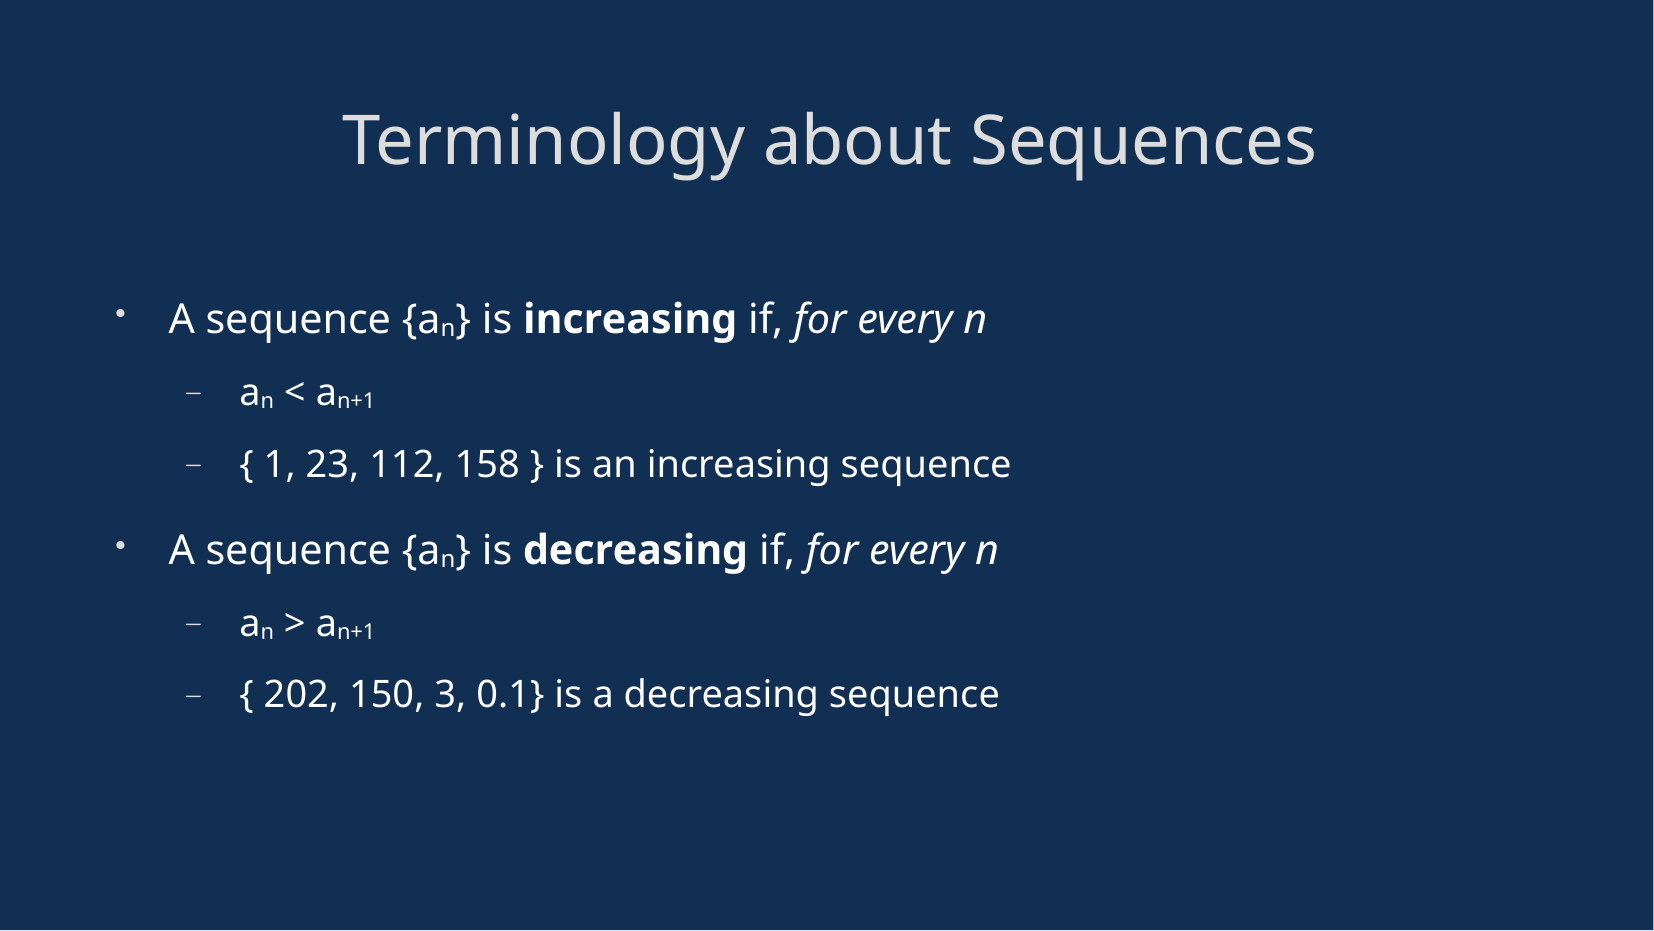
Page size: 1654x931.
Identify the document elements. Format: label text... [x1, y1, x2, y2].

list A sequence {an} is increasing if, for every n an < an+1 { 1, 23, 112, 158 } is an increasing sequence A sequence {an} is decreasing if, for every n an > an+1 { 202, 150, 3, 0.1} is a decreasing sequence [97, 289, 1563, 827]
title Terminology about Sequences [97, 56, 1563, 220]
